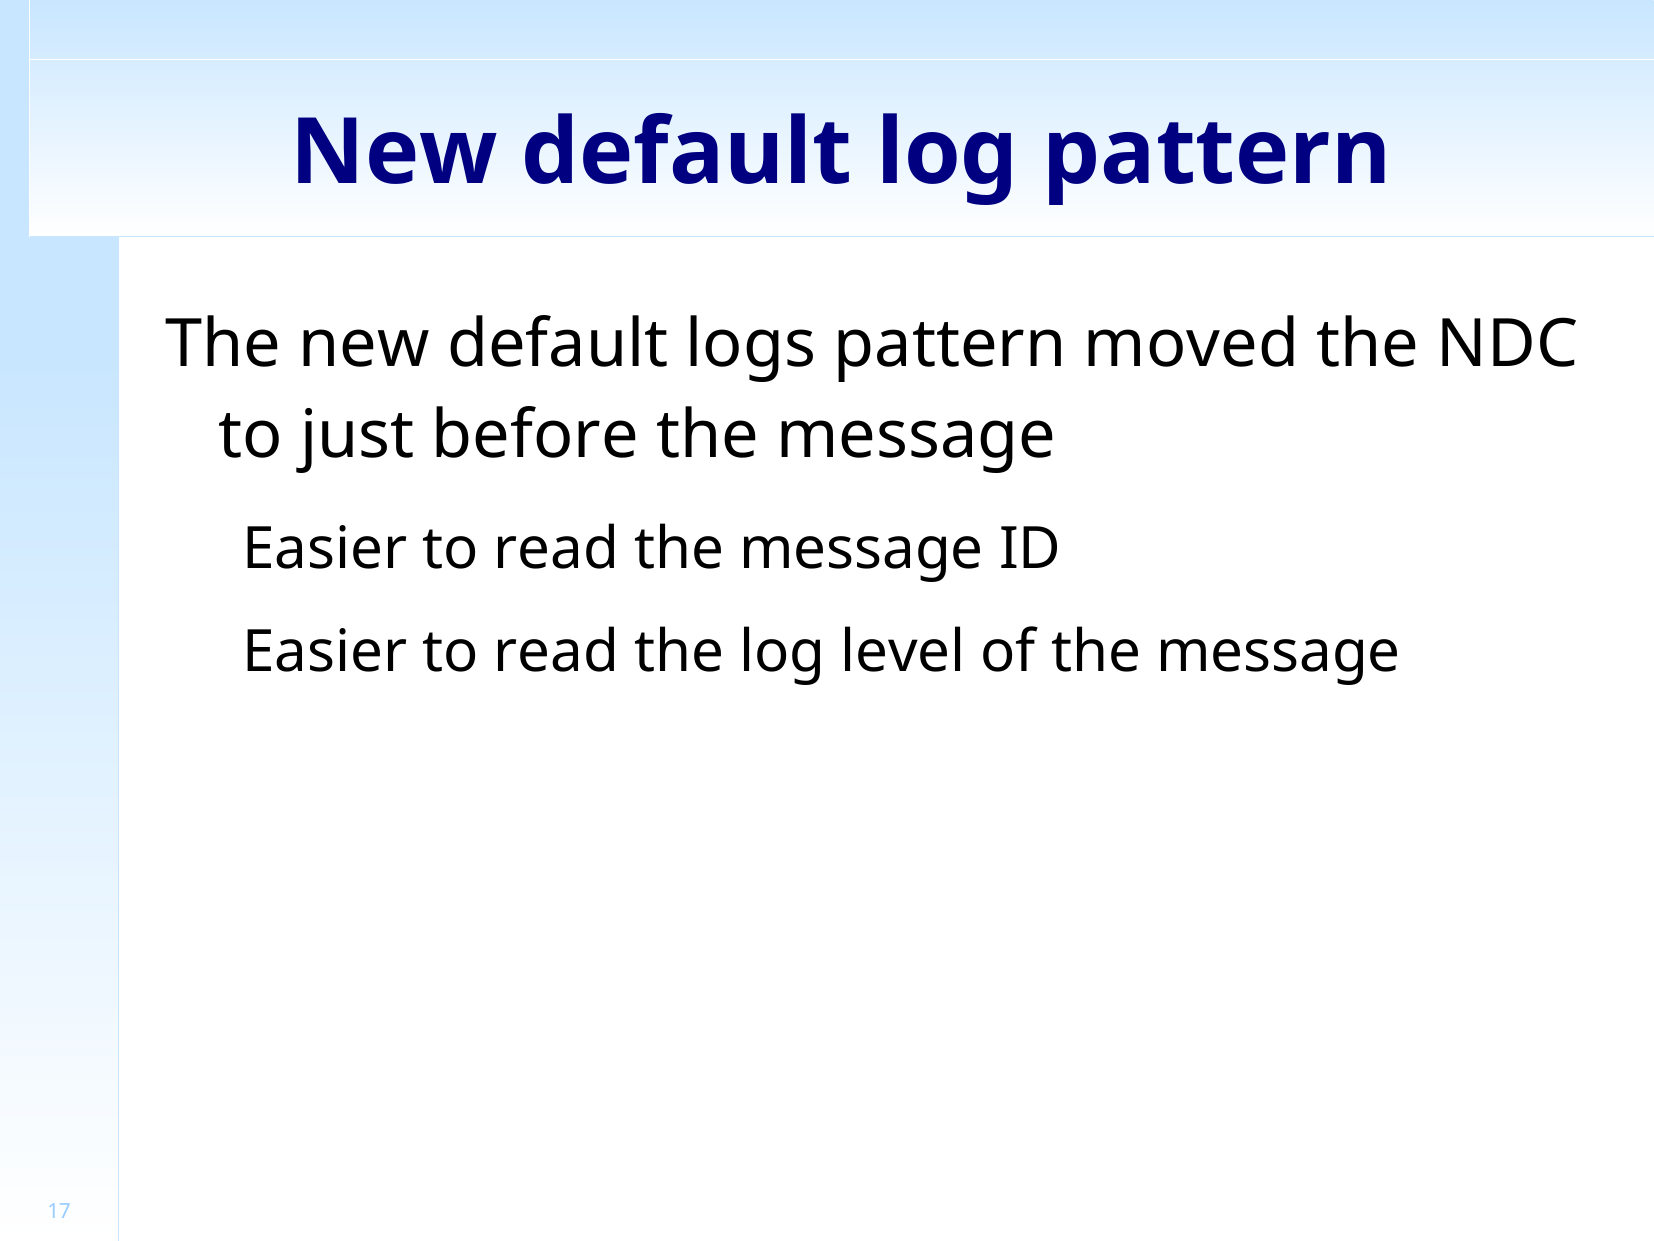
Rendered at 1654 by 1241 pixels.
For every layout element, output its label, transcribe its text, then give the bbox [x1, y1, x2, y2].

list The new default logs pattern moved the NDC to just before the message Easier to read the message ID Easier to read the log level of the message [147, 295, 1625, 1182]
title New default log pattern [29, 59, 1654, 237]
